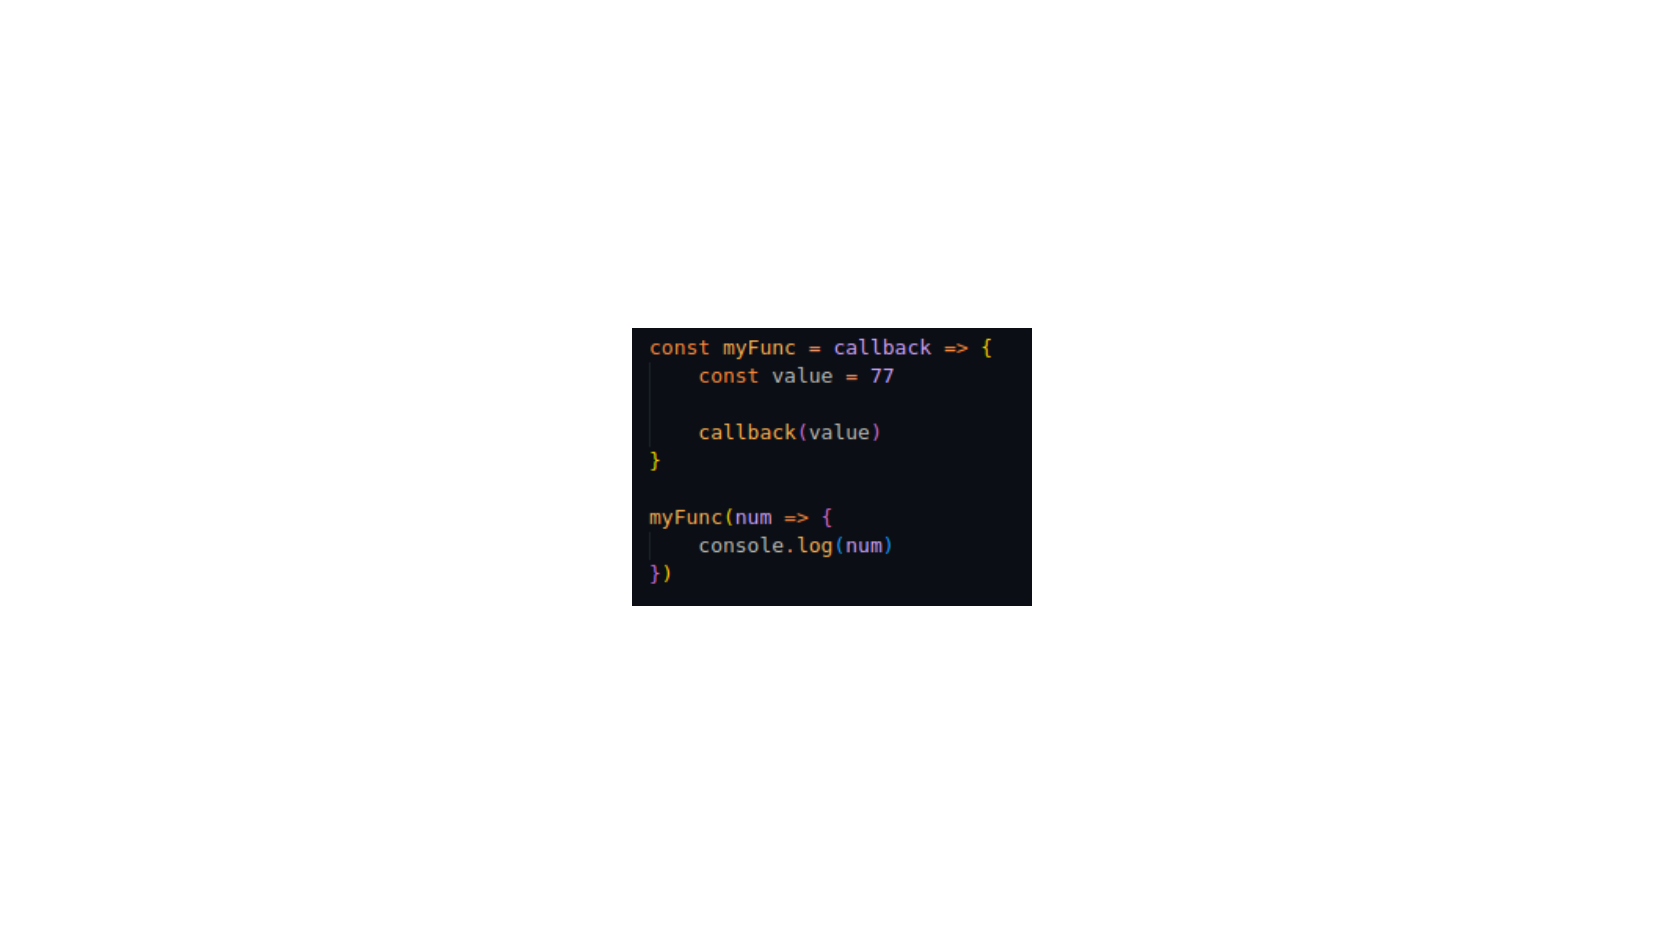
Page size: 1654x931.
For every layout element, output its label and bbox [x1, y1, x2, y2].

picture [632, 328, 1032, 606]
